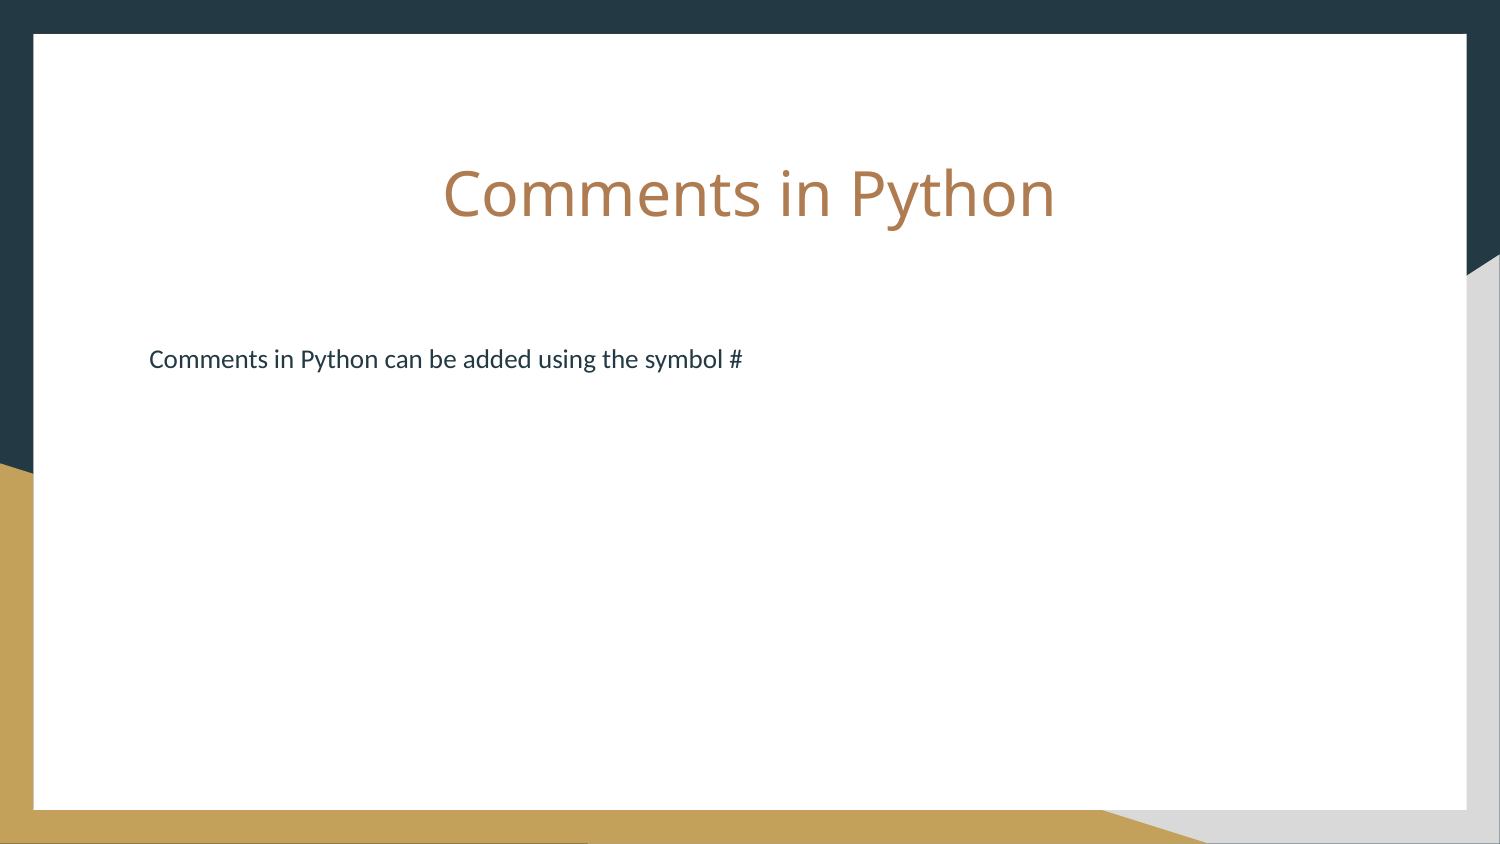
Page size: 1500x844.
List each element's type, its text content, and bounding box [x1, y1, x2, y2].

list Comments in Python can be added using the symbol # [134, 326, 1366, 729]
title Comments in Python [134, 138, 1366, 296]
